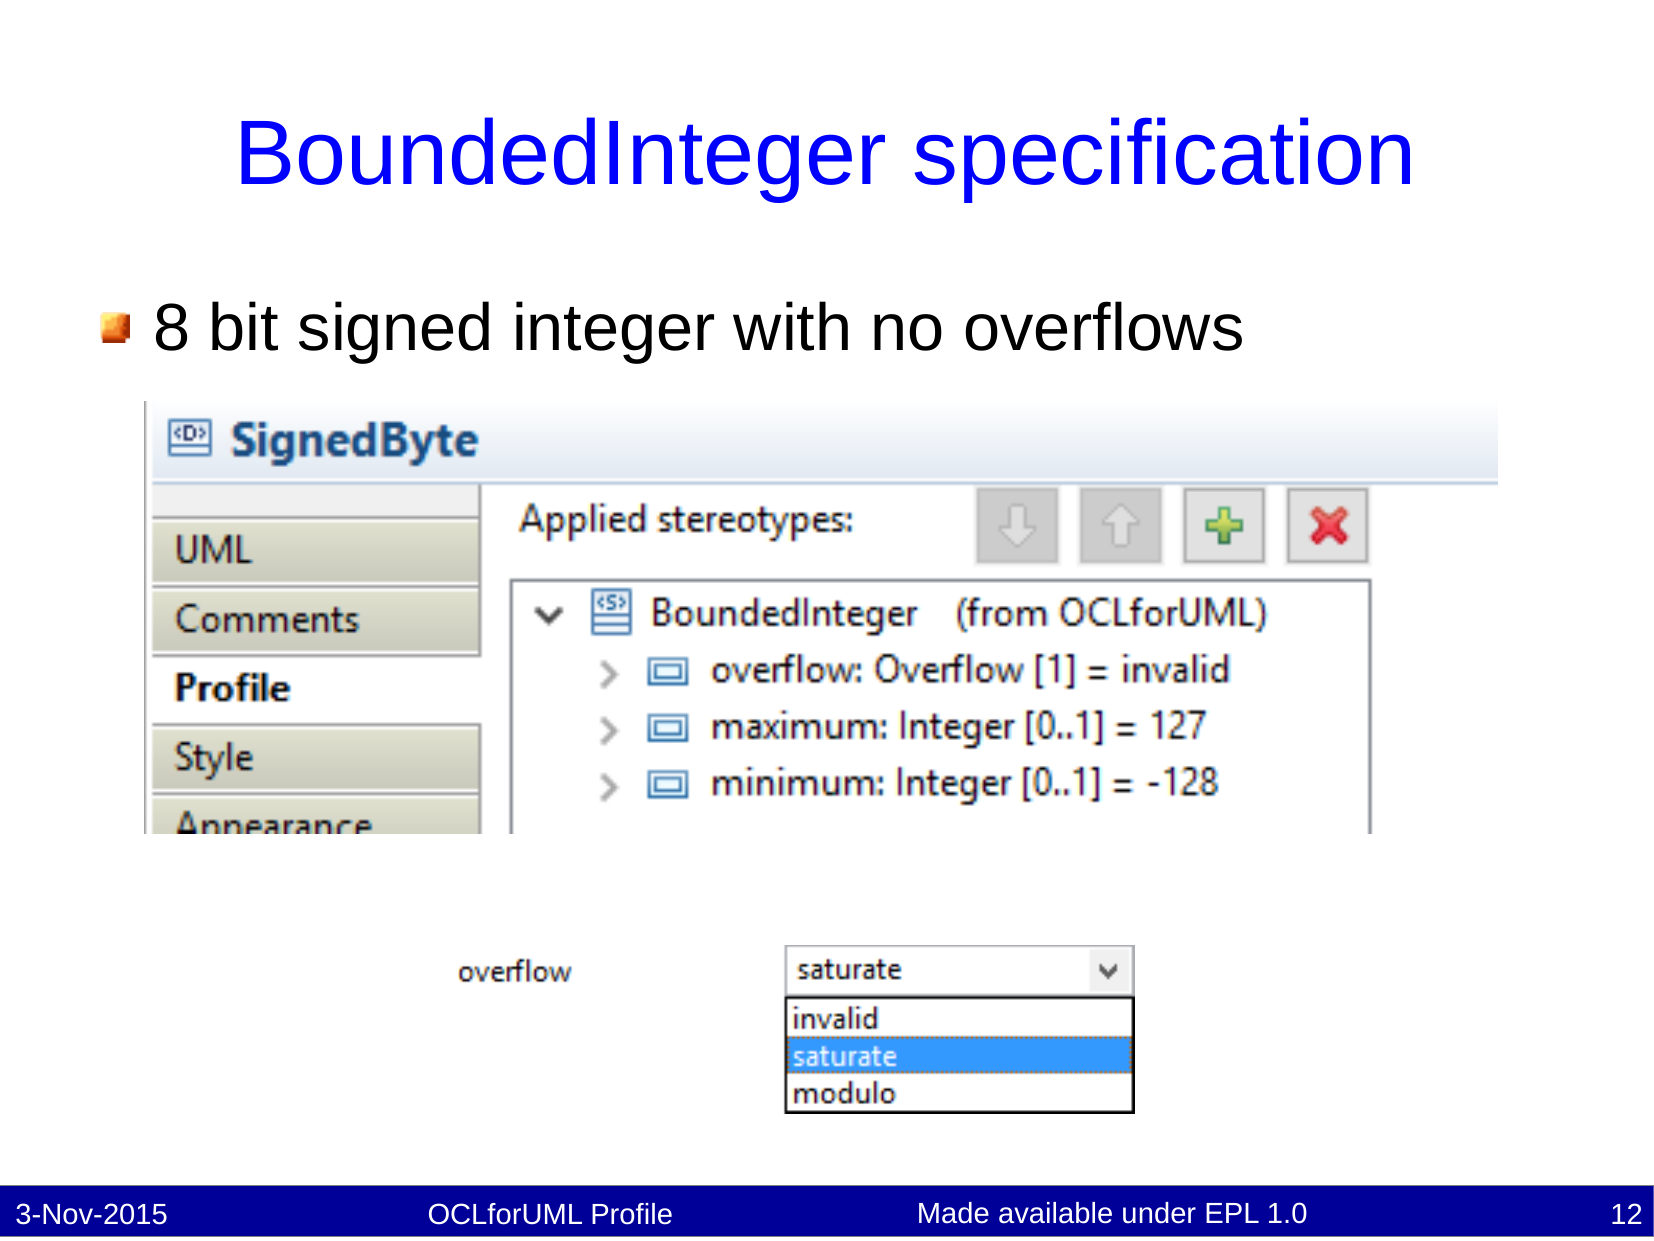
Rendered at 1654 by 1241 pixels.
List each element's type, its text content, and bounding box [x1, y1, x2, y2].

list 8 bit signed integer with no overflows [82, 290, 1571, 1010]
picture [144, 401, 1498, 834]
picture [458, 945, 1135, 1114]
title BoundedInteger specification [82, 49, 1571, 257]
